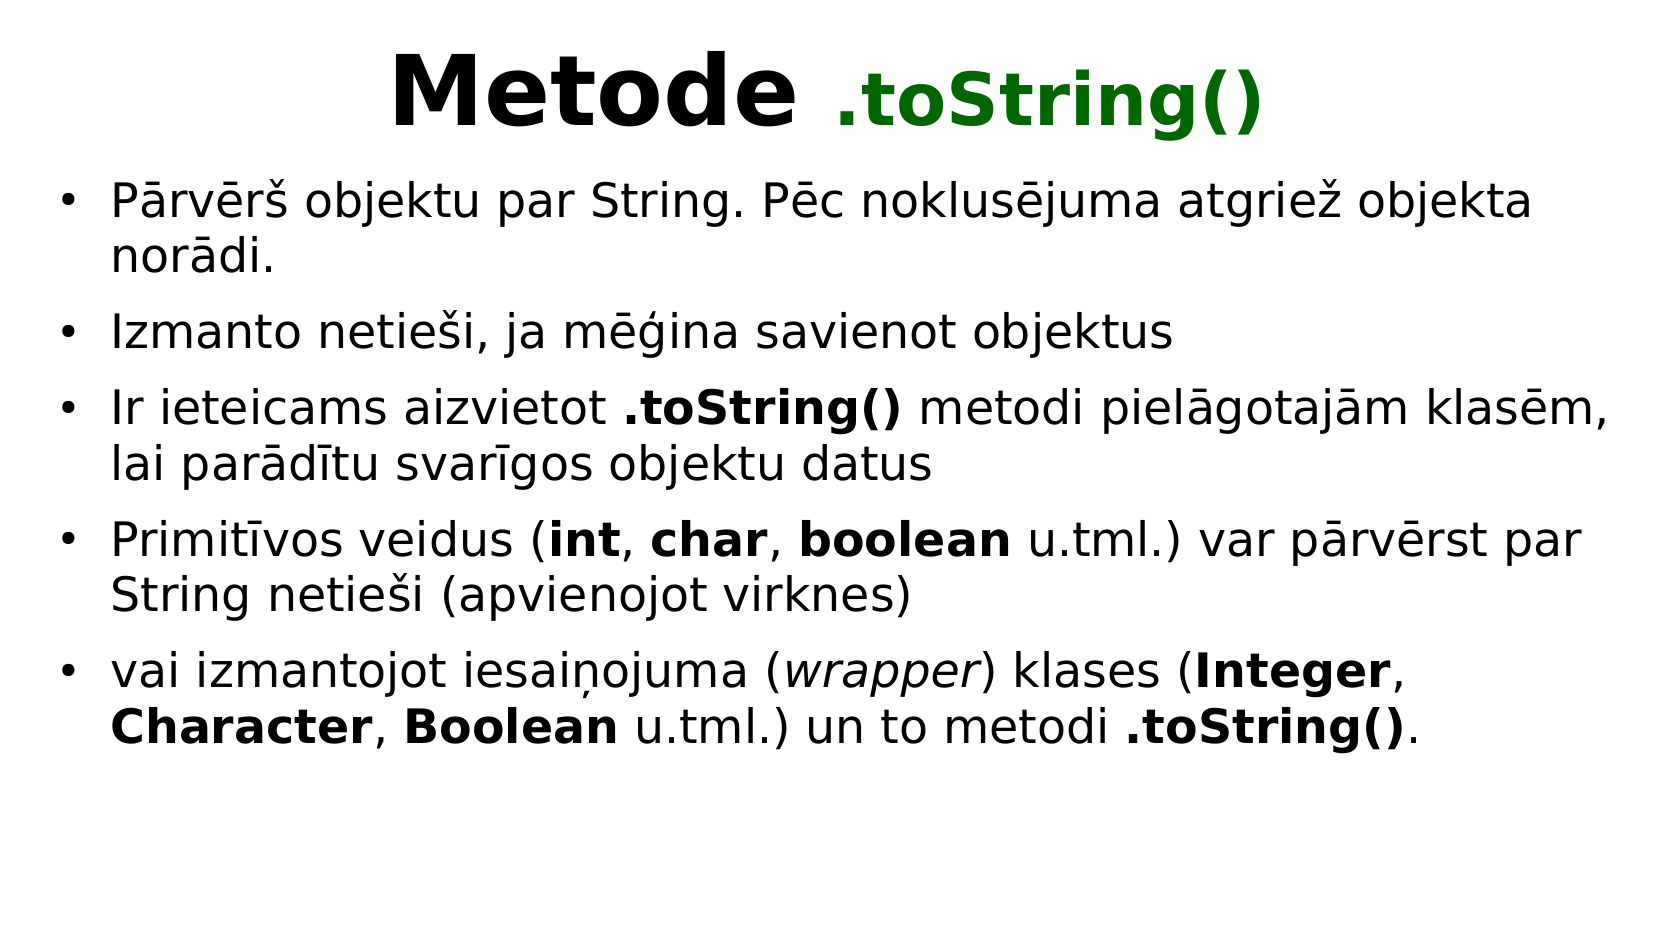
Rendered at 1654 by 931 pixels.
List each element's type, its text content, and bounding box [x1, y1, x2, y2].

title Metode .toString() [82, 34, 1571, 149]
list Pārvērš objektu par String. Pēc noklusējuma atgriež objekta norādi. Izmanto netieši, ja mēģina savienot objektus Ir ieteicams aizvietot .toString() metodi pielāgotajām klasēm, lai parādītu svarīgos objektu datus Primitīvos veidus (int, char, boolean u.tml.) var pārvērst par String netieši (apvienojot virknes) vai izmantojot iesaiņojuma (wrapper) klases (Integer, Character, Boolean u.tml.) un to metodi .toString(). [43, 173, 1638, 758]
